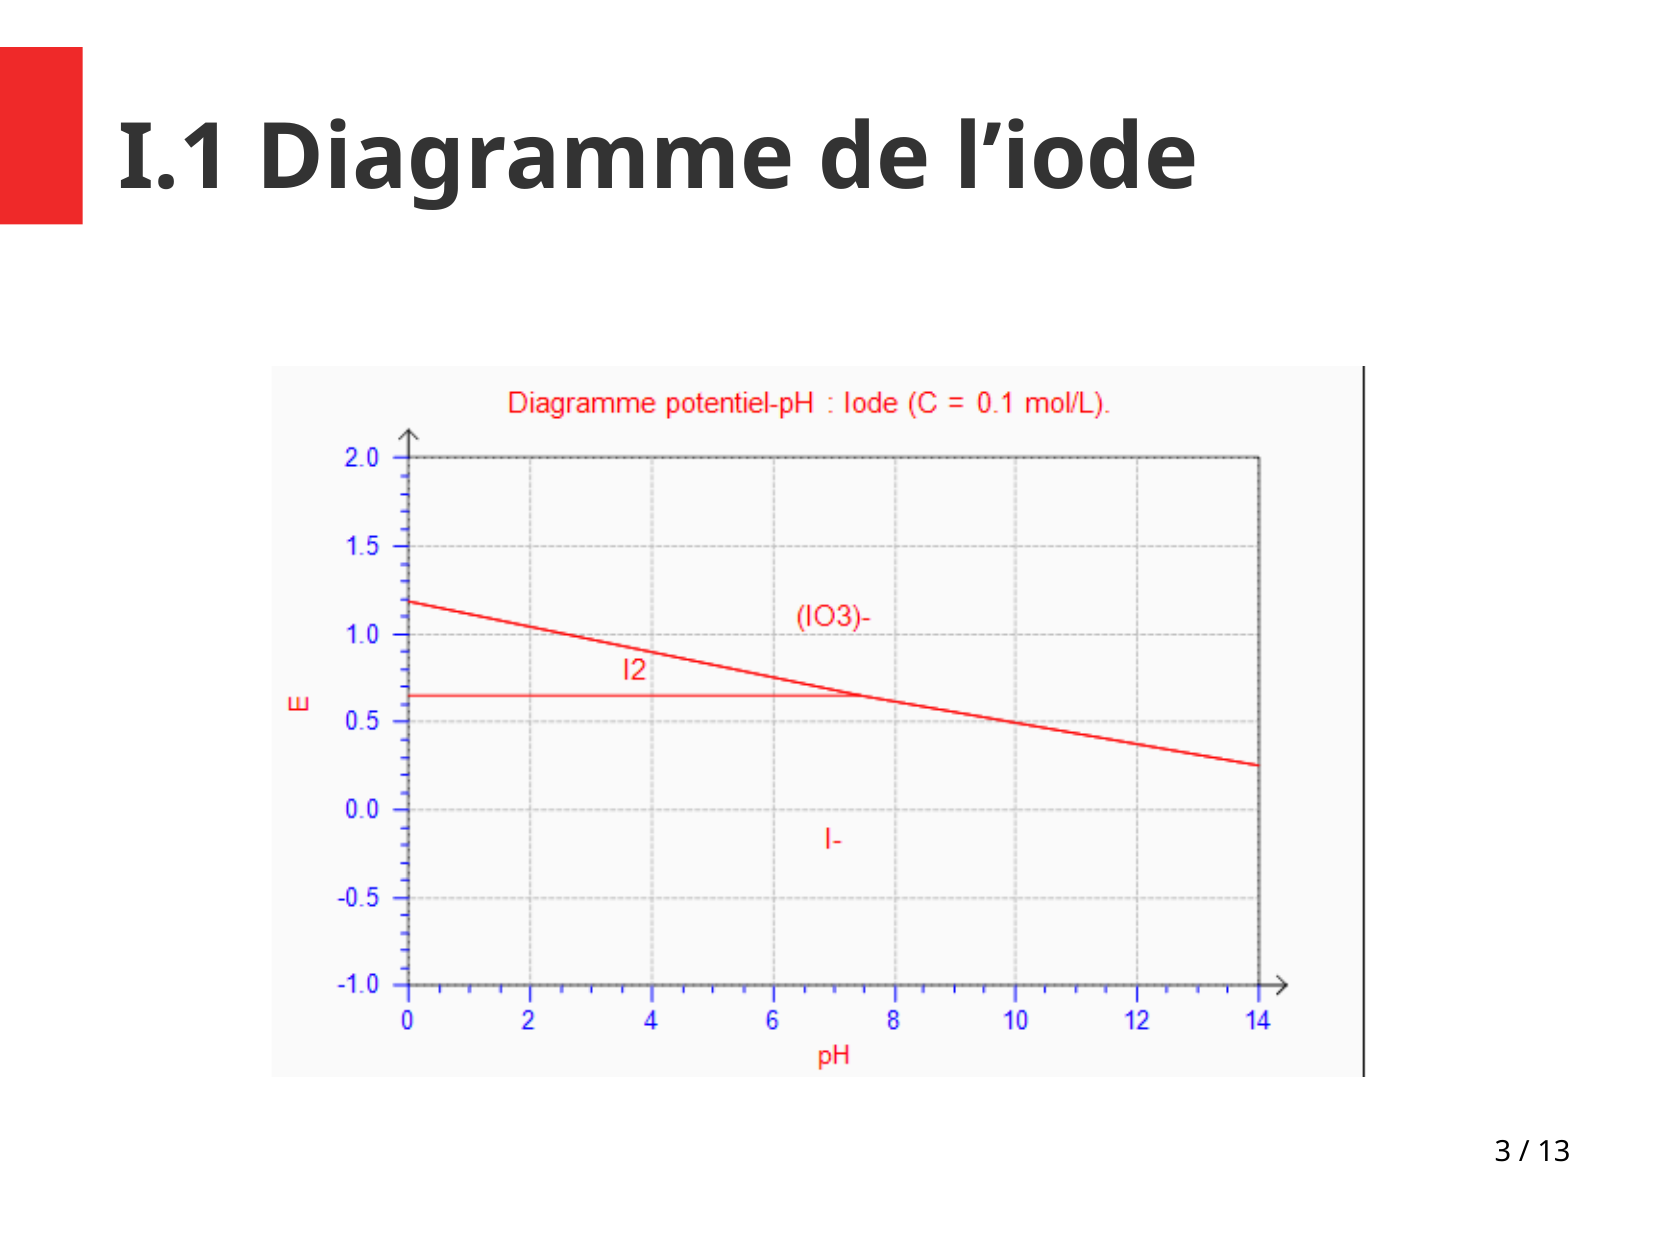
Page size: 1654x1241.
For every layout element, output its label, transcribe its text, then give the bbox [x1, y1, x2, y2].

picture [271, 366, 1371, 1077]
title I.1 Diagramme de l’iode [118, 49, 1571, 257]
